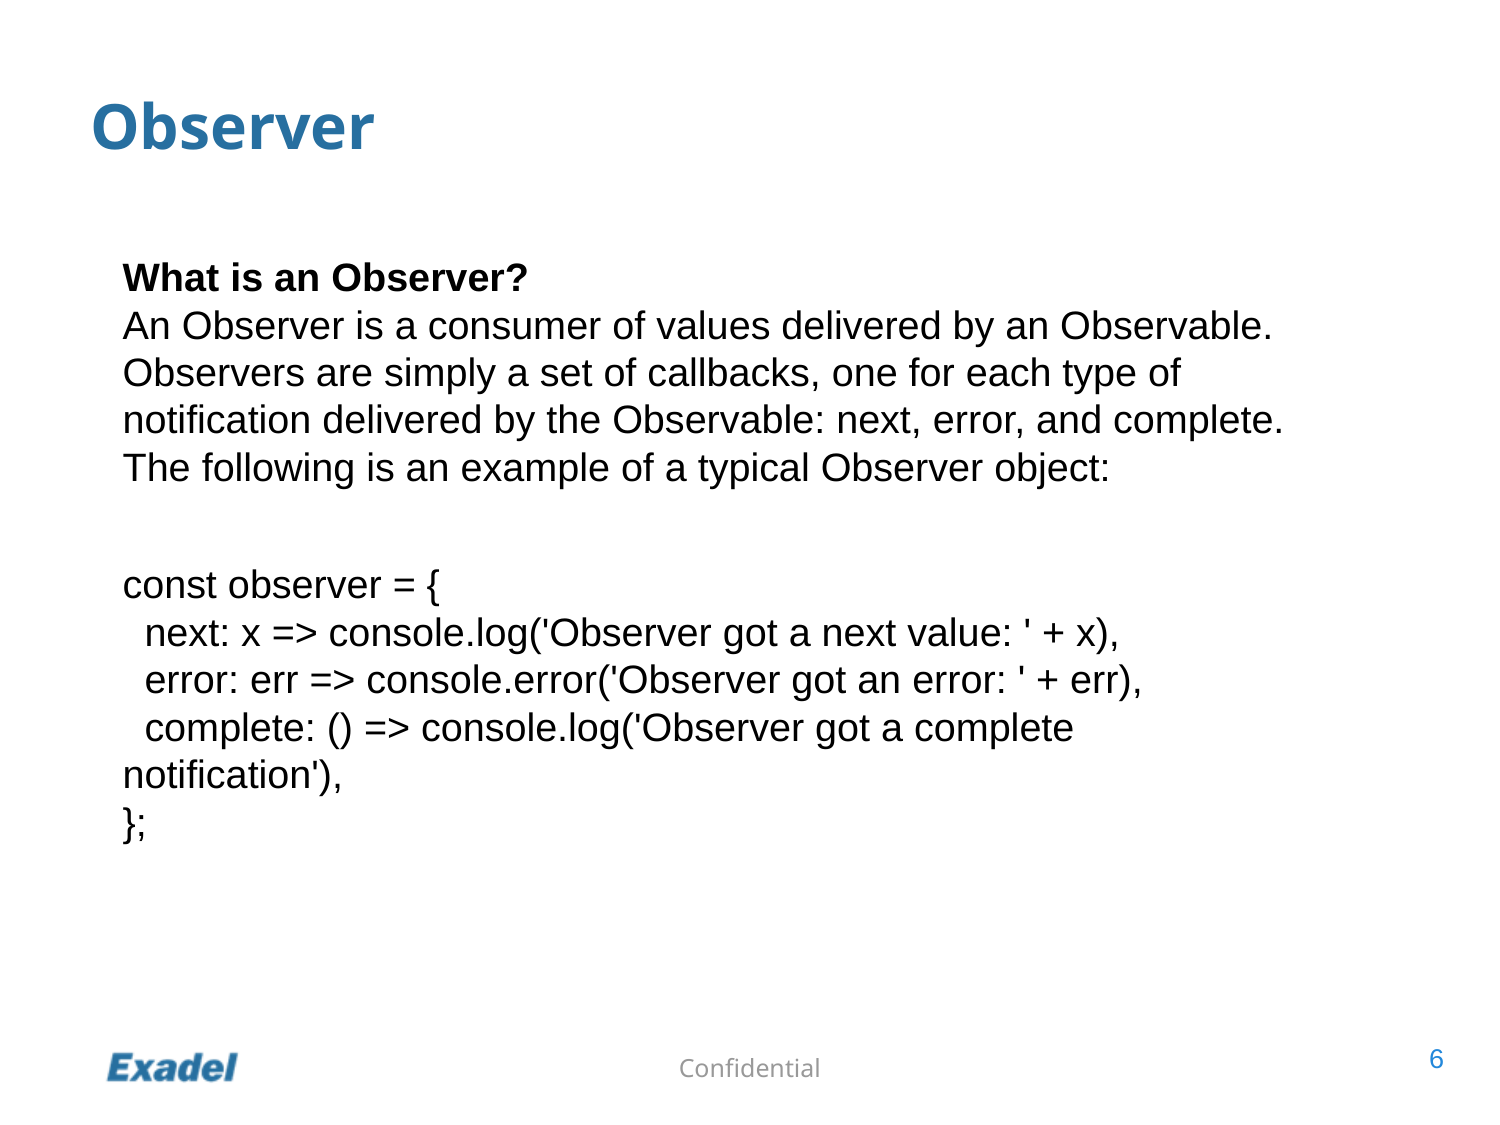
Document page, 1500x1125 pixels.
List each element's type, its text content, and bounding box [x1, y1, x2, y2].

title Observer [75, 57, 1425, 178]
slide_number <number> [1369, 1014, 1460, 1101]
text_box What is an Observer? An Observer is a consumer of values delivered by an Observable. Observers are simply a set of callbacks, one for each type of notification delivered by the Observable: next, error, and complete. The following is an example of a typical Observer object: const observer = { next: x => console.log('Observer got a next value: ' + x), error: err => console.error('Observer got an error: ' + err), complete: () => console.log('Observer got a complete notification'), }; [107, 237, 1314, 1075]
picture [75, 1039, 282, 1102]
